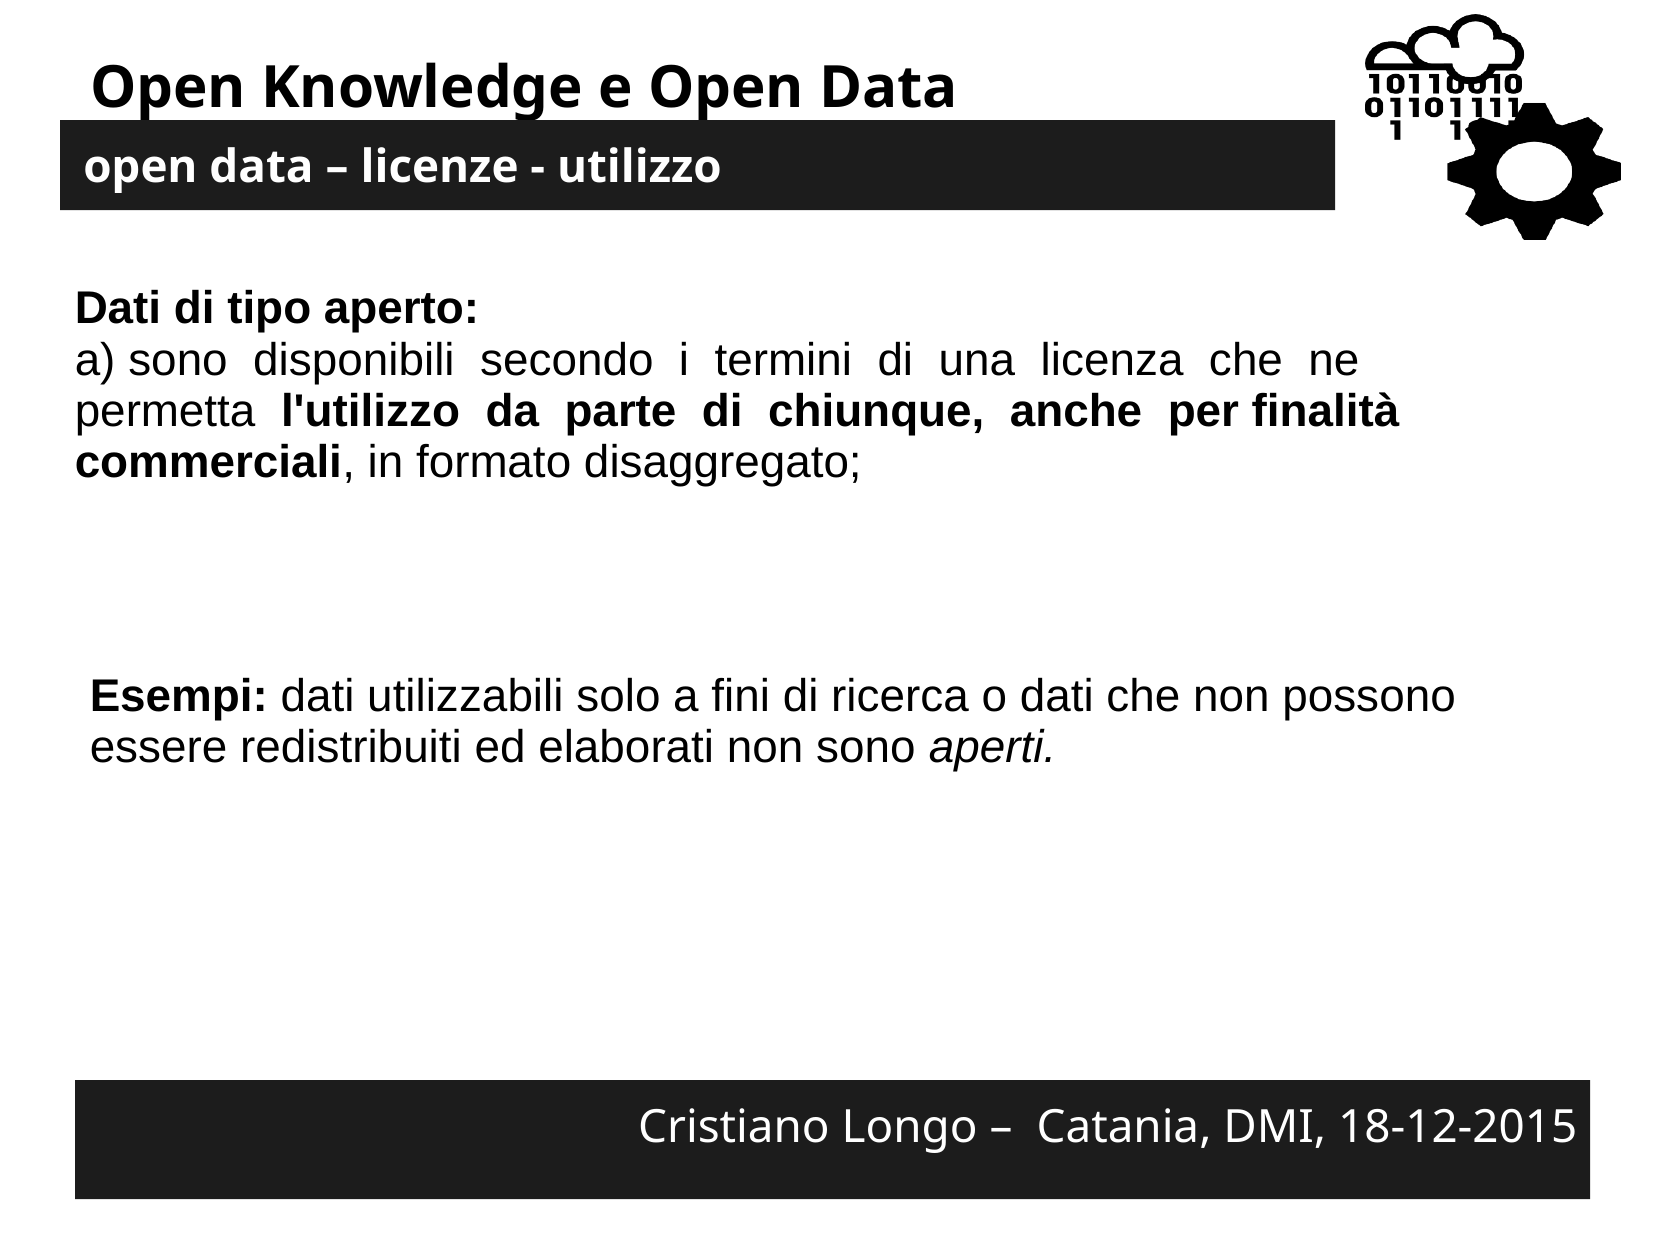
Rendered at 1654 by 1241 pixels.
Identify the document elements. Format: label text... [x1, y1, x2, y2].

text_box Esempi: dati utilizzabili solo a fini di ricerca o dati che non possono essere redistribuiti ed elaborati non sono aperti. [75, 662, 1591, 781]
list open data – licenze - utilizzo [60, 120, 1336, 211]
picture [1365, 14, 1621, 241]
list Open Knowledge e Open Data [75, 45, 1325, 120]
text_box Dati di tipo aperto: a) sono disponibili secondo i termini di una licenza che ne permetta l'utilizzo da parte di chiunque, anche per finalità commerciali, in formato disaggregato; [60, 275, 1546, 496]
list Cristiano Longo – Catania, DMI, 18-12-2015 [75, 1080, 1591, 1200]
